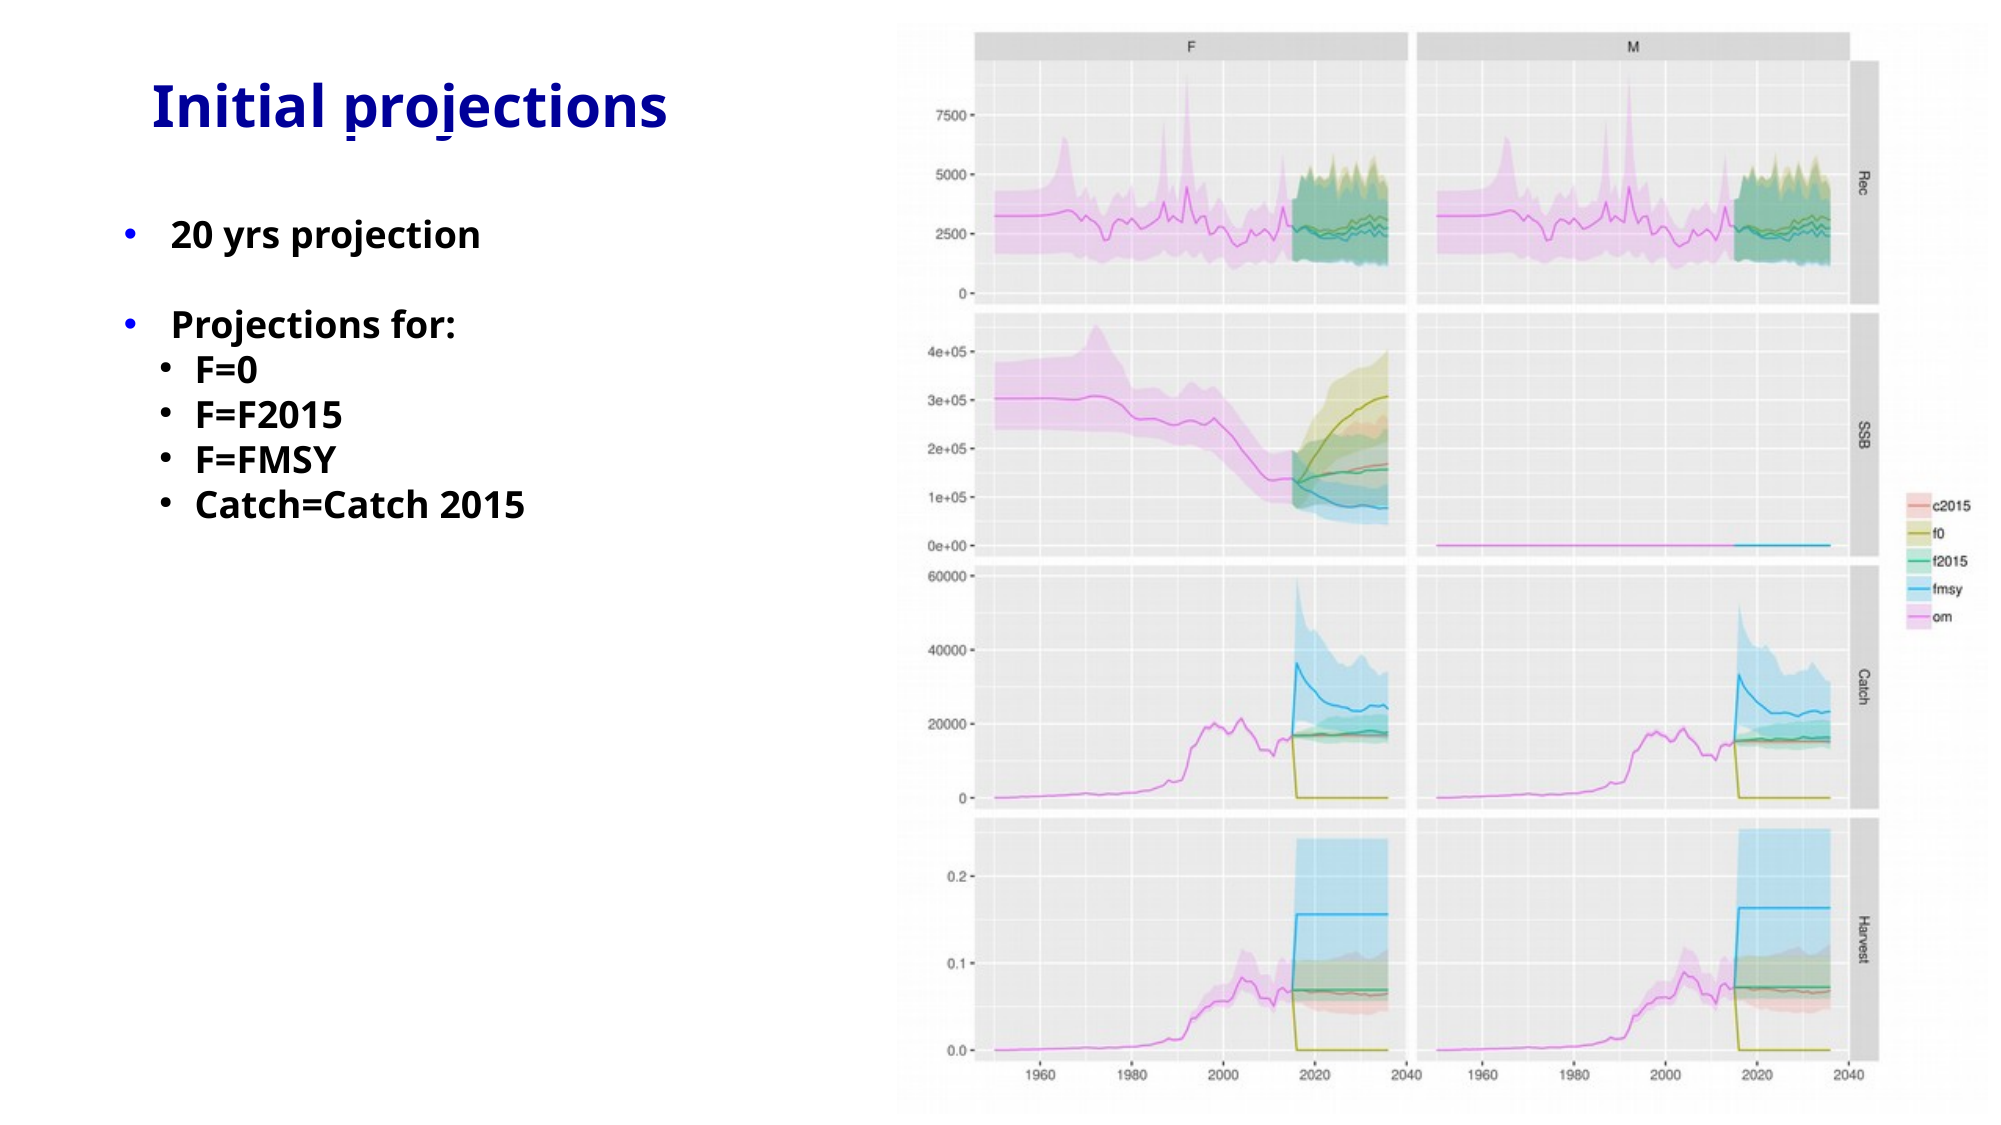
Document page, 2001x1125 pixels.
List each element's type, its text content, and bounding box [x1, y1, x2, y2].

picture [897, 23, 1988, 1114]
text_box Initial projections [137, 0, 1863, 218]
text_box 20 yrs projection Projections for: F=0 F=F2015 F=FMSY Catch=Catch 2015 [108, 203, 863, 309]
